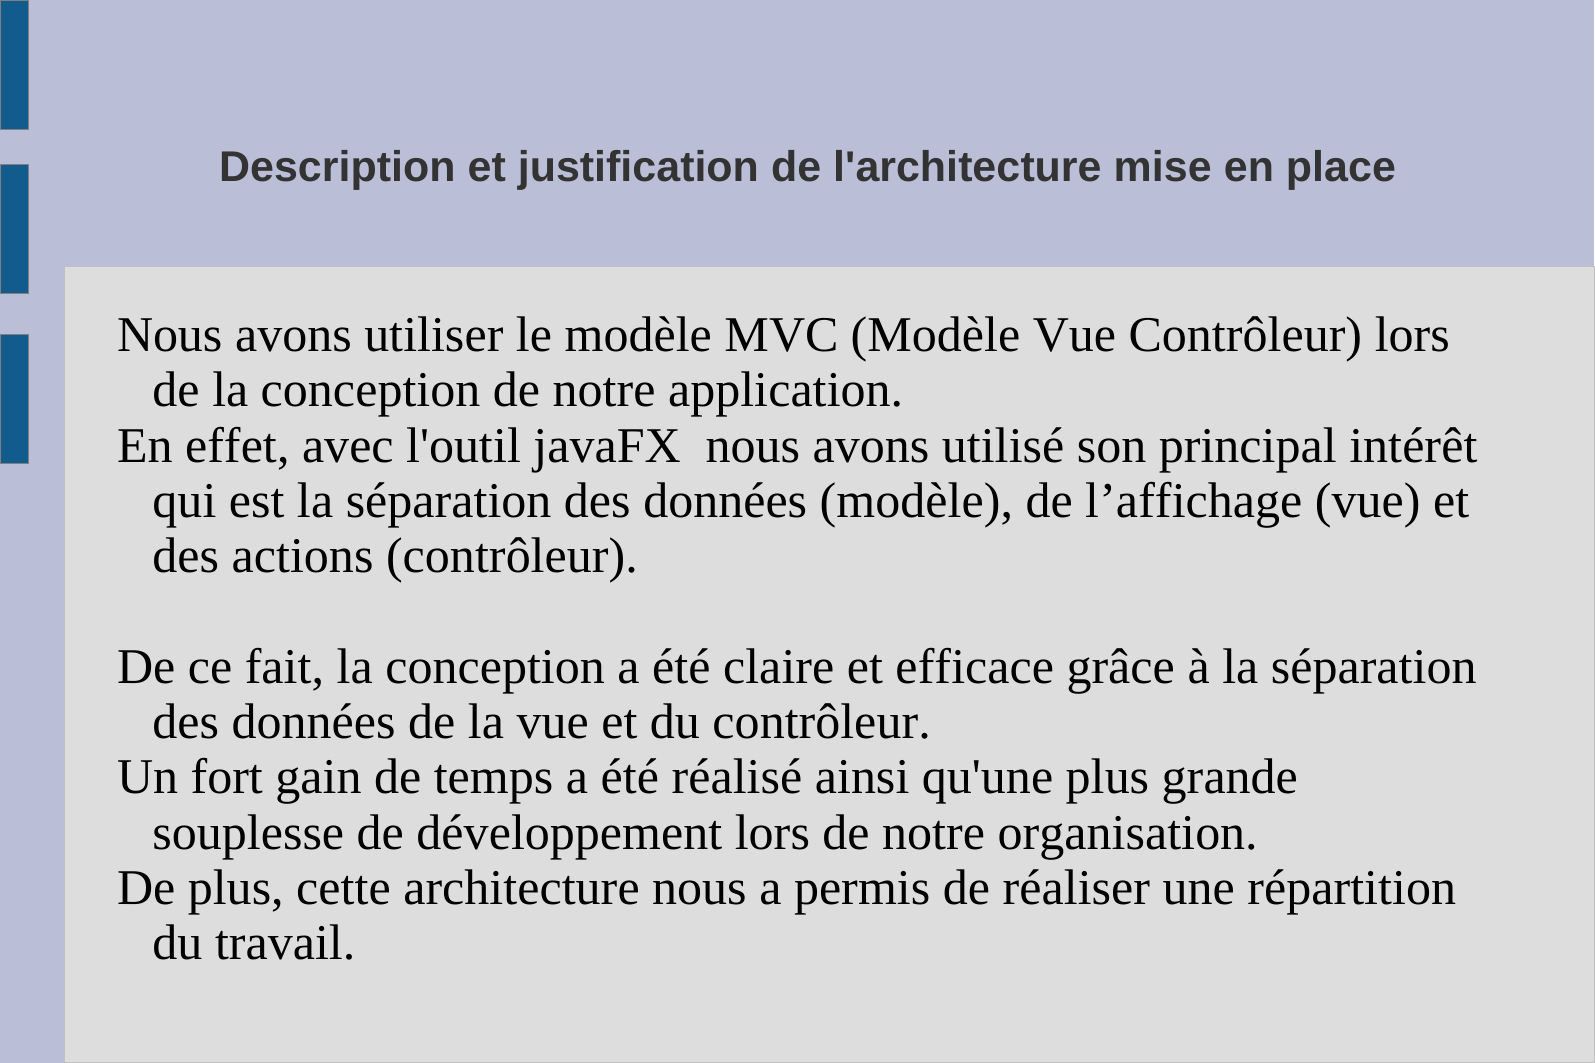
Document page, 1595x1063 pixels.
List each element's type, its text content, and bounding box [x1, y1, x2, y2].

title Description et justification de l'architecture mise en place [117, 78, 1479, 256]
subtitle Nous avons utiliser le modèle MVC (Modèle Vue Contrôleur) lors de la conception de notre application. En effet, avec l'outil javaFX nous avons utilisé son principal intérêt qui est la séparation des données (modèle), de l’affichage (vue) et des actions (contrôleur). De ce fait, la conception a été claire et efficace grâce à la séparation des données de la vue et du contrôleur. Un fort gain de temps a été réalisé ainsi qu'une plus grande souplesse de développement lors de notre organisation. De plus, cette architecture nous a permis de réaliser une répartition du travail. [117, 307, 1479, 983]
